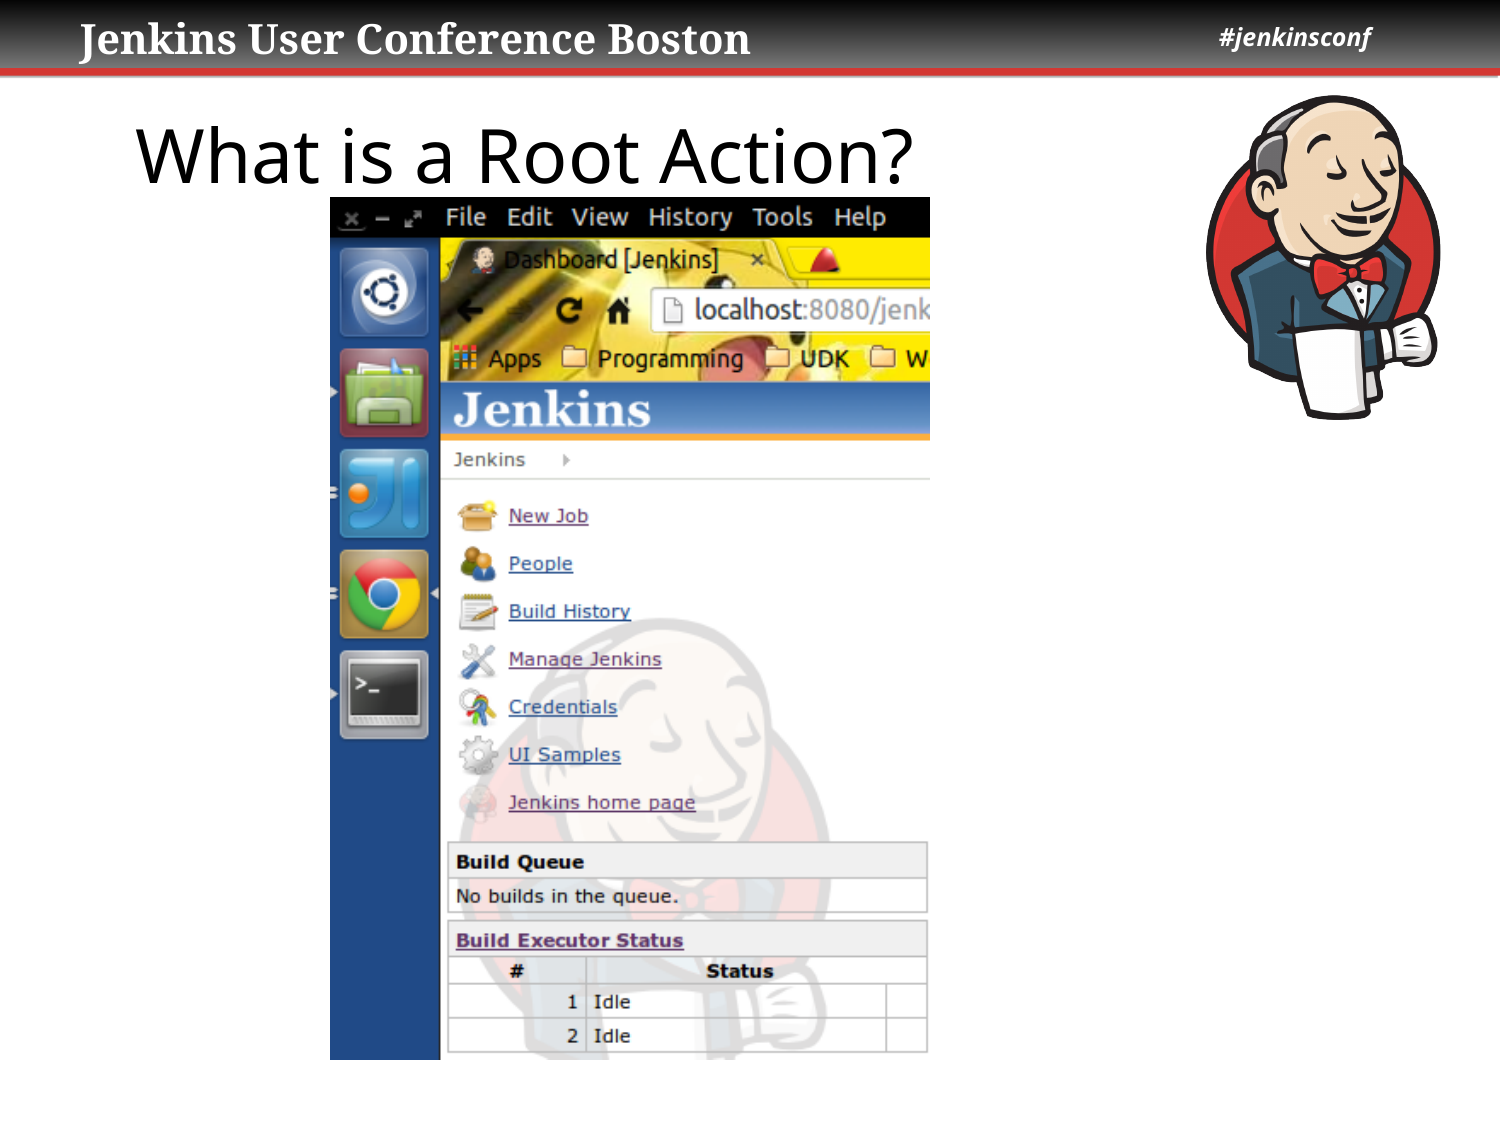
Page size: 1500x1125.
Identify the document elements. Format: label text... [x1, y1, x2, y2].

title What is a Root Action? [135, 95, 1425, 214]
picture [1206, 95, 1441, 420]
picture [330, 197, 930, 1060]
